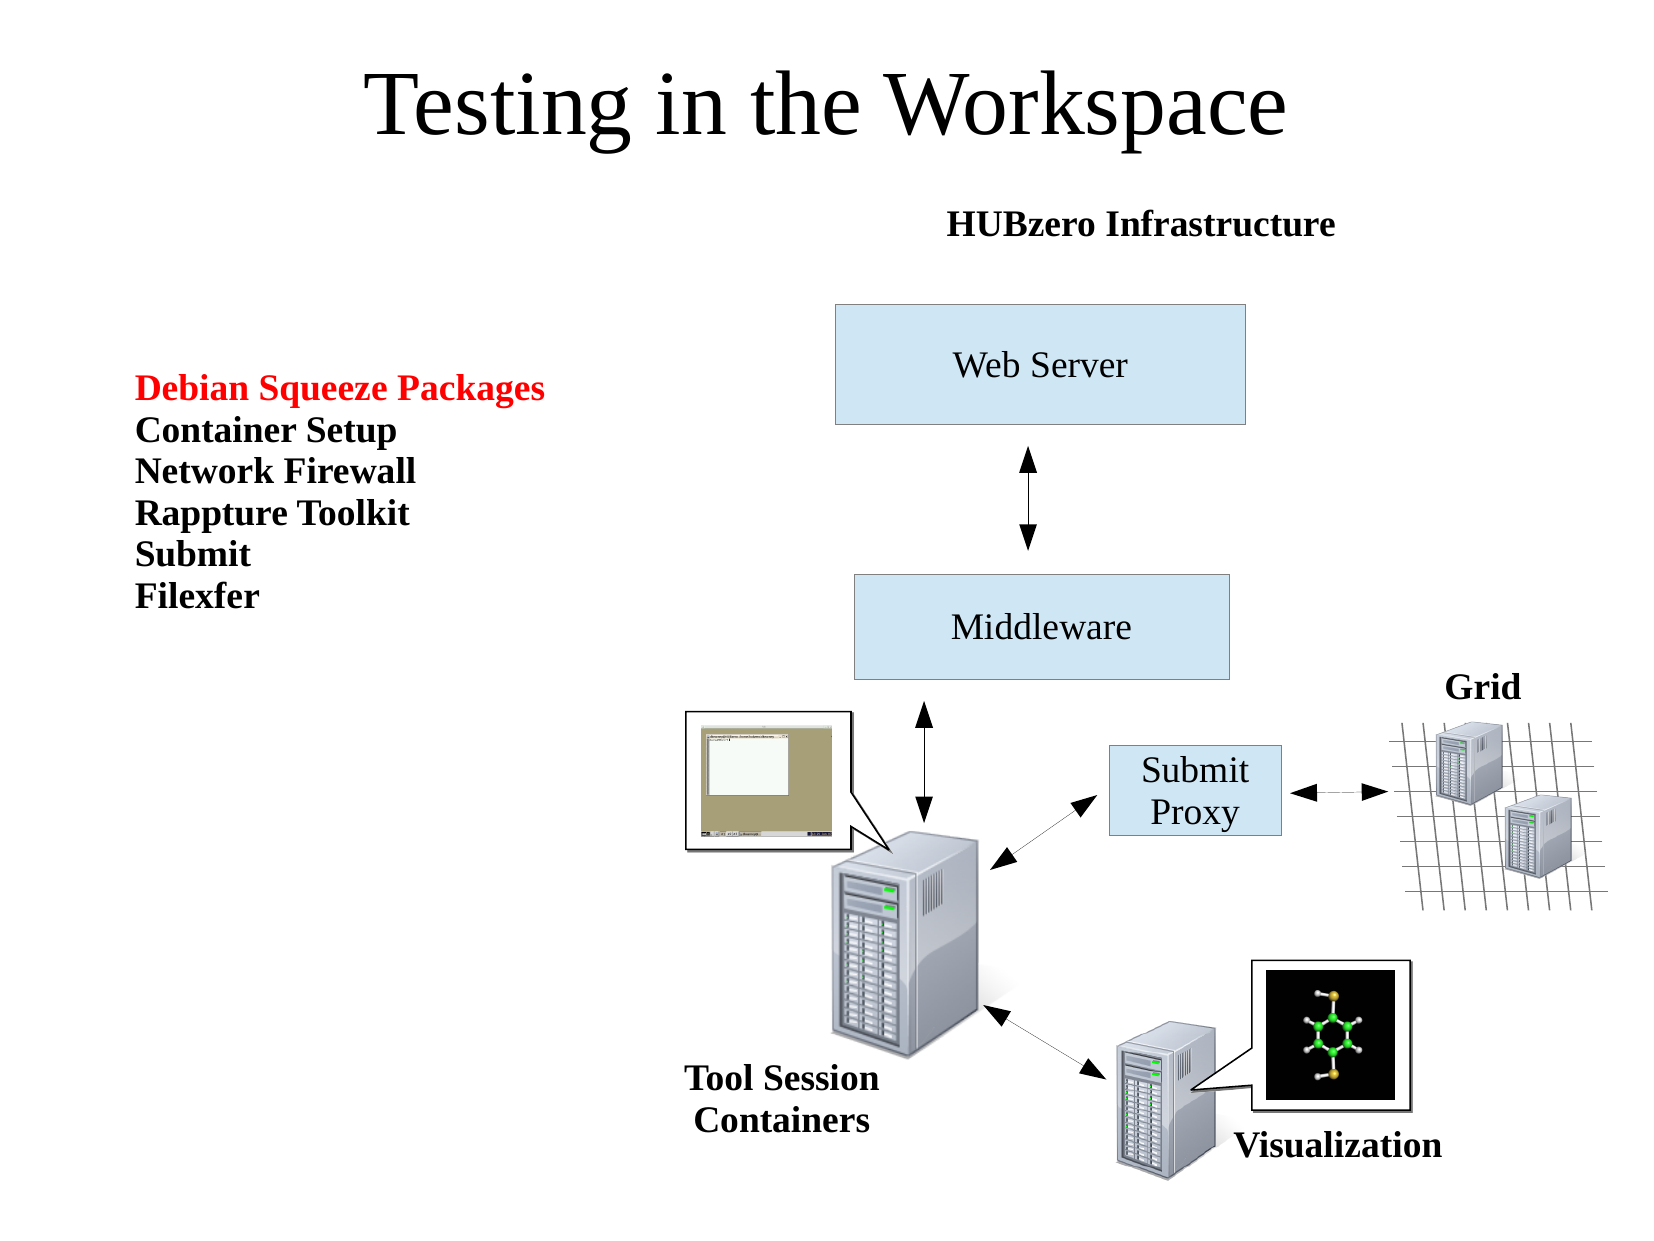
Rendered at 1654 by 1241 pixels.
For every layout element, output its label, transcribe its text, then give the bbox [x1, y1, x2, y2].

text_box [1190, 960, 1411, 1111]
picture [1097, 1015, 1255, 1186]
text_box Submit Proxy [1109, 745, 1282, 836]
text_box Tool Session Containers [669, 1050, 895, 1148]
text_box Web Server [835, 304, 1246, 425]
text_box Debian Squeeze Packages Container Setup Network Firewall Rappture Toolkit Submit Filexfer [120, 360, 560, 624]
picture [701, 725, 832, 837]
text_box [685, 711, 890, 850]
text_box Grid [1429, 658, 1537, 715]
picture [1423, 718, 1598, 882]
text_box Middleware [854, 574, 1230, 680]
picture [804, 823, 1037, 1068]
title Testing in the Workspace [82, 52, 1571, 155]
text_box Visualization [1218, 1116, 1457, 1173]
text_box HUBzero Infrastructure [931, 195, 1352, 252]
picture [1266, 970, 1395, 1100]
